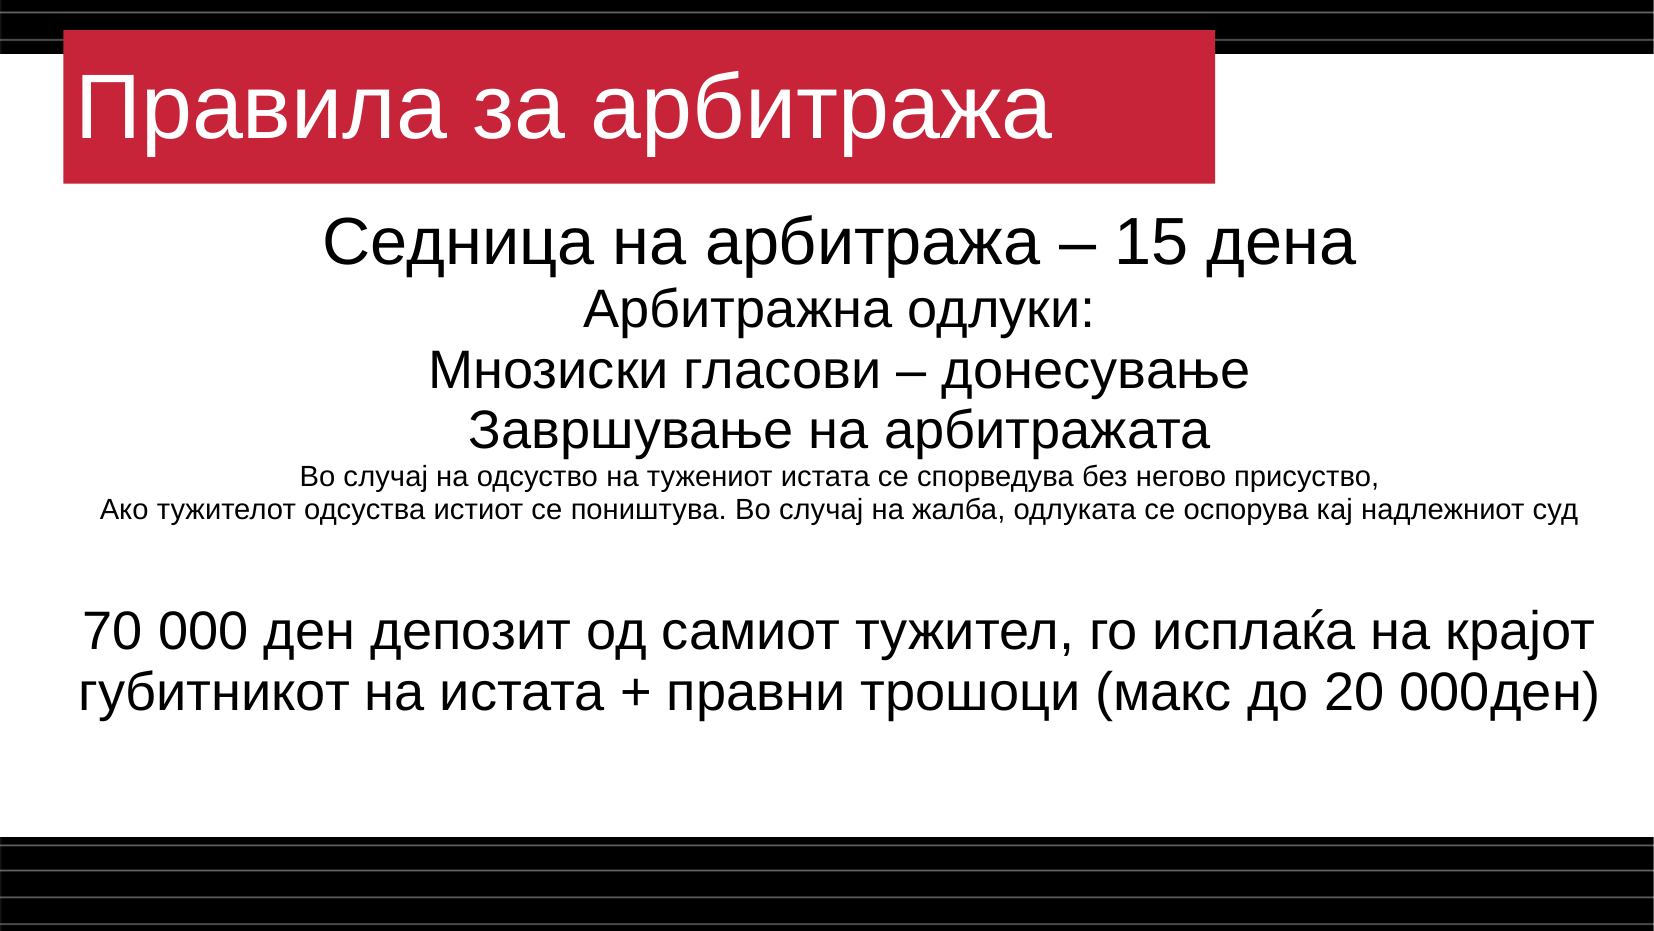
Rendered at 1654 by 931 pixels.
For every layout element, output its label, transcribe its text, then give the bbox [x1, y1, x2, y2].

picture [0, 0, 1654, 54]
title Правила за арбитража [63, 30, 1216, 184]
picture [0, 837, 1654, 931]
subtitle Седница на арбитража – 15 дена Арбитражна одлуки: Мнозиски гласови – донесување Завршување на арбитражата Во случај на одсуство на тужениот истата се спорведува без негово присуство, Ако тужителот одсуства истиот се поништува. Во случај на жалба, одлуката се оспорува кај надлежниот суд 70 000 ден депозит од самиот тужител, го исплаќа на крајот губитникот на истата + правни трошоци (макс до 20 000ден) [60, 204, 1621, 807]
